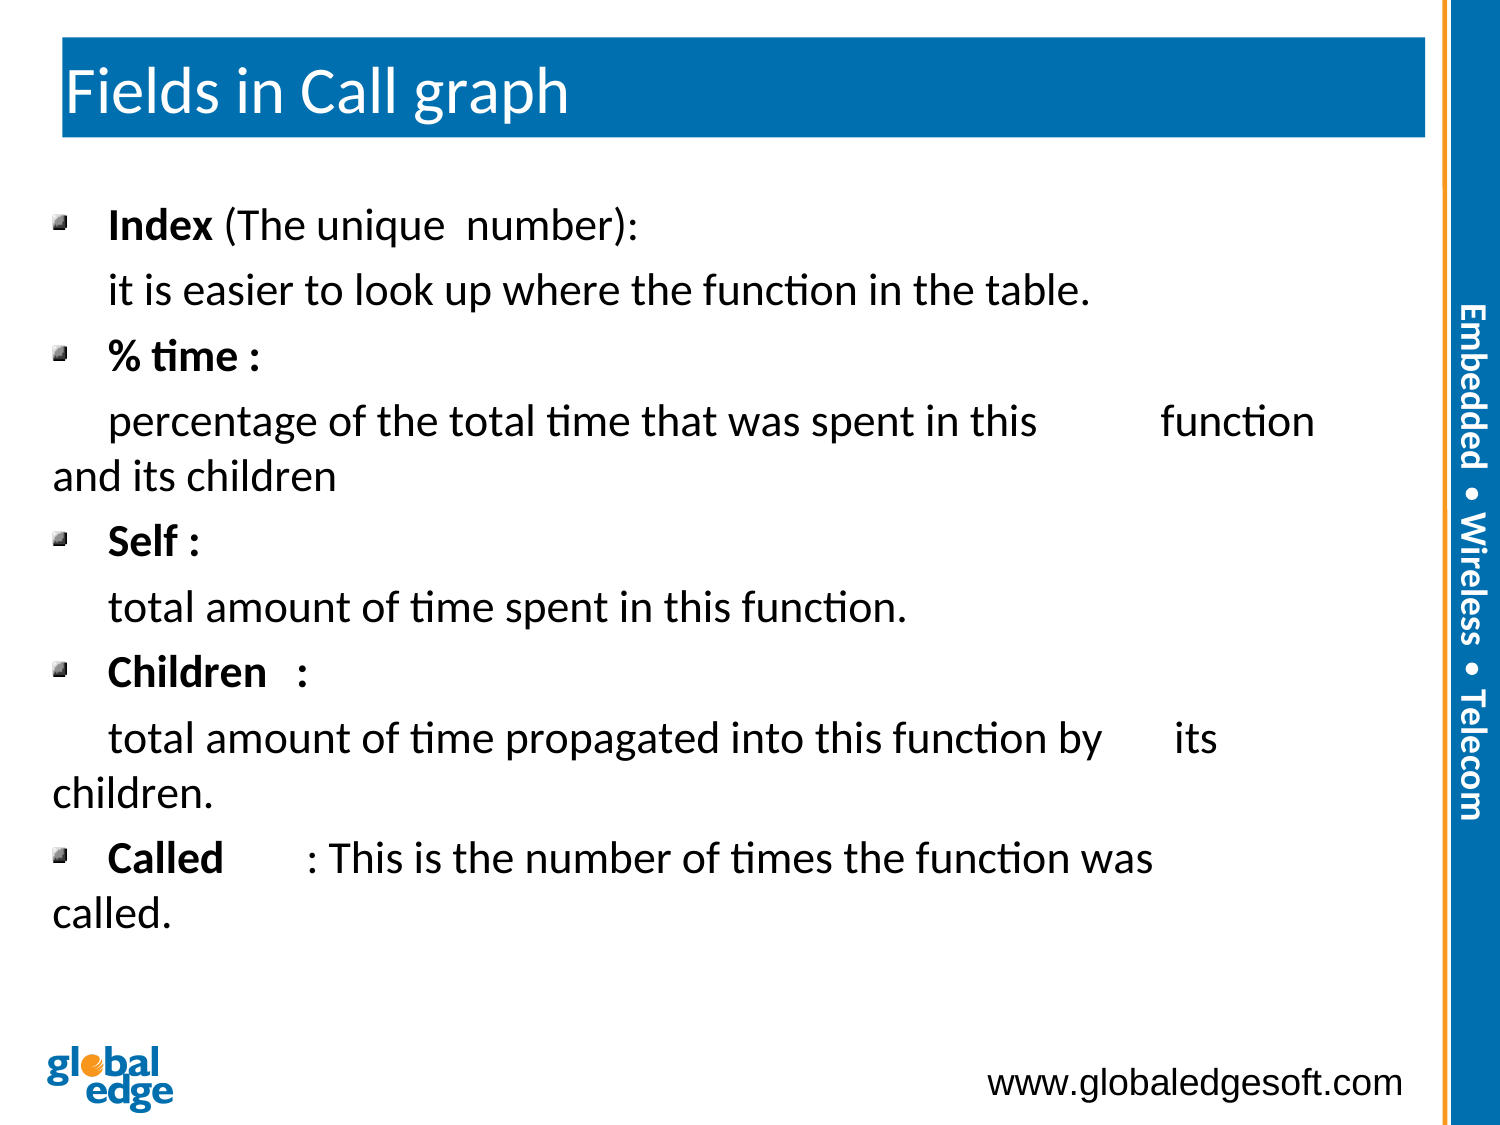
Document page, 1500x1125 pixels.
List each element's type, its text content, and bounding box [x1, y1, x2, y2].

picture [34, 1034, 185, 1125]
title Fields in Call graph [65, 0, 1416, 173]
list Index (The unique number): it is easier to look up where the function in the table. % time : percentage of the total time that was spent in this function and its children Self : total amount of time spent in this function. Children : total amount of time propagated into this function by its children. Called : This is the number of times the function was called. [37, 186, 1388, 1013]
